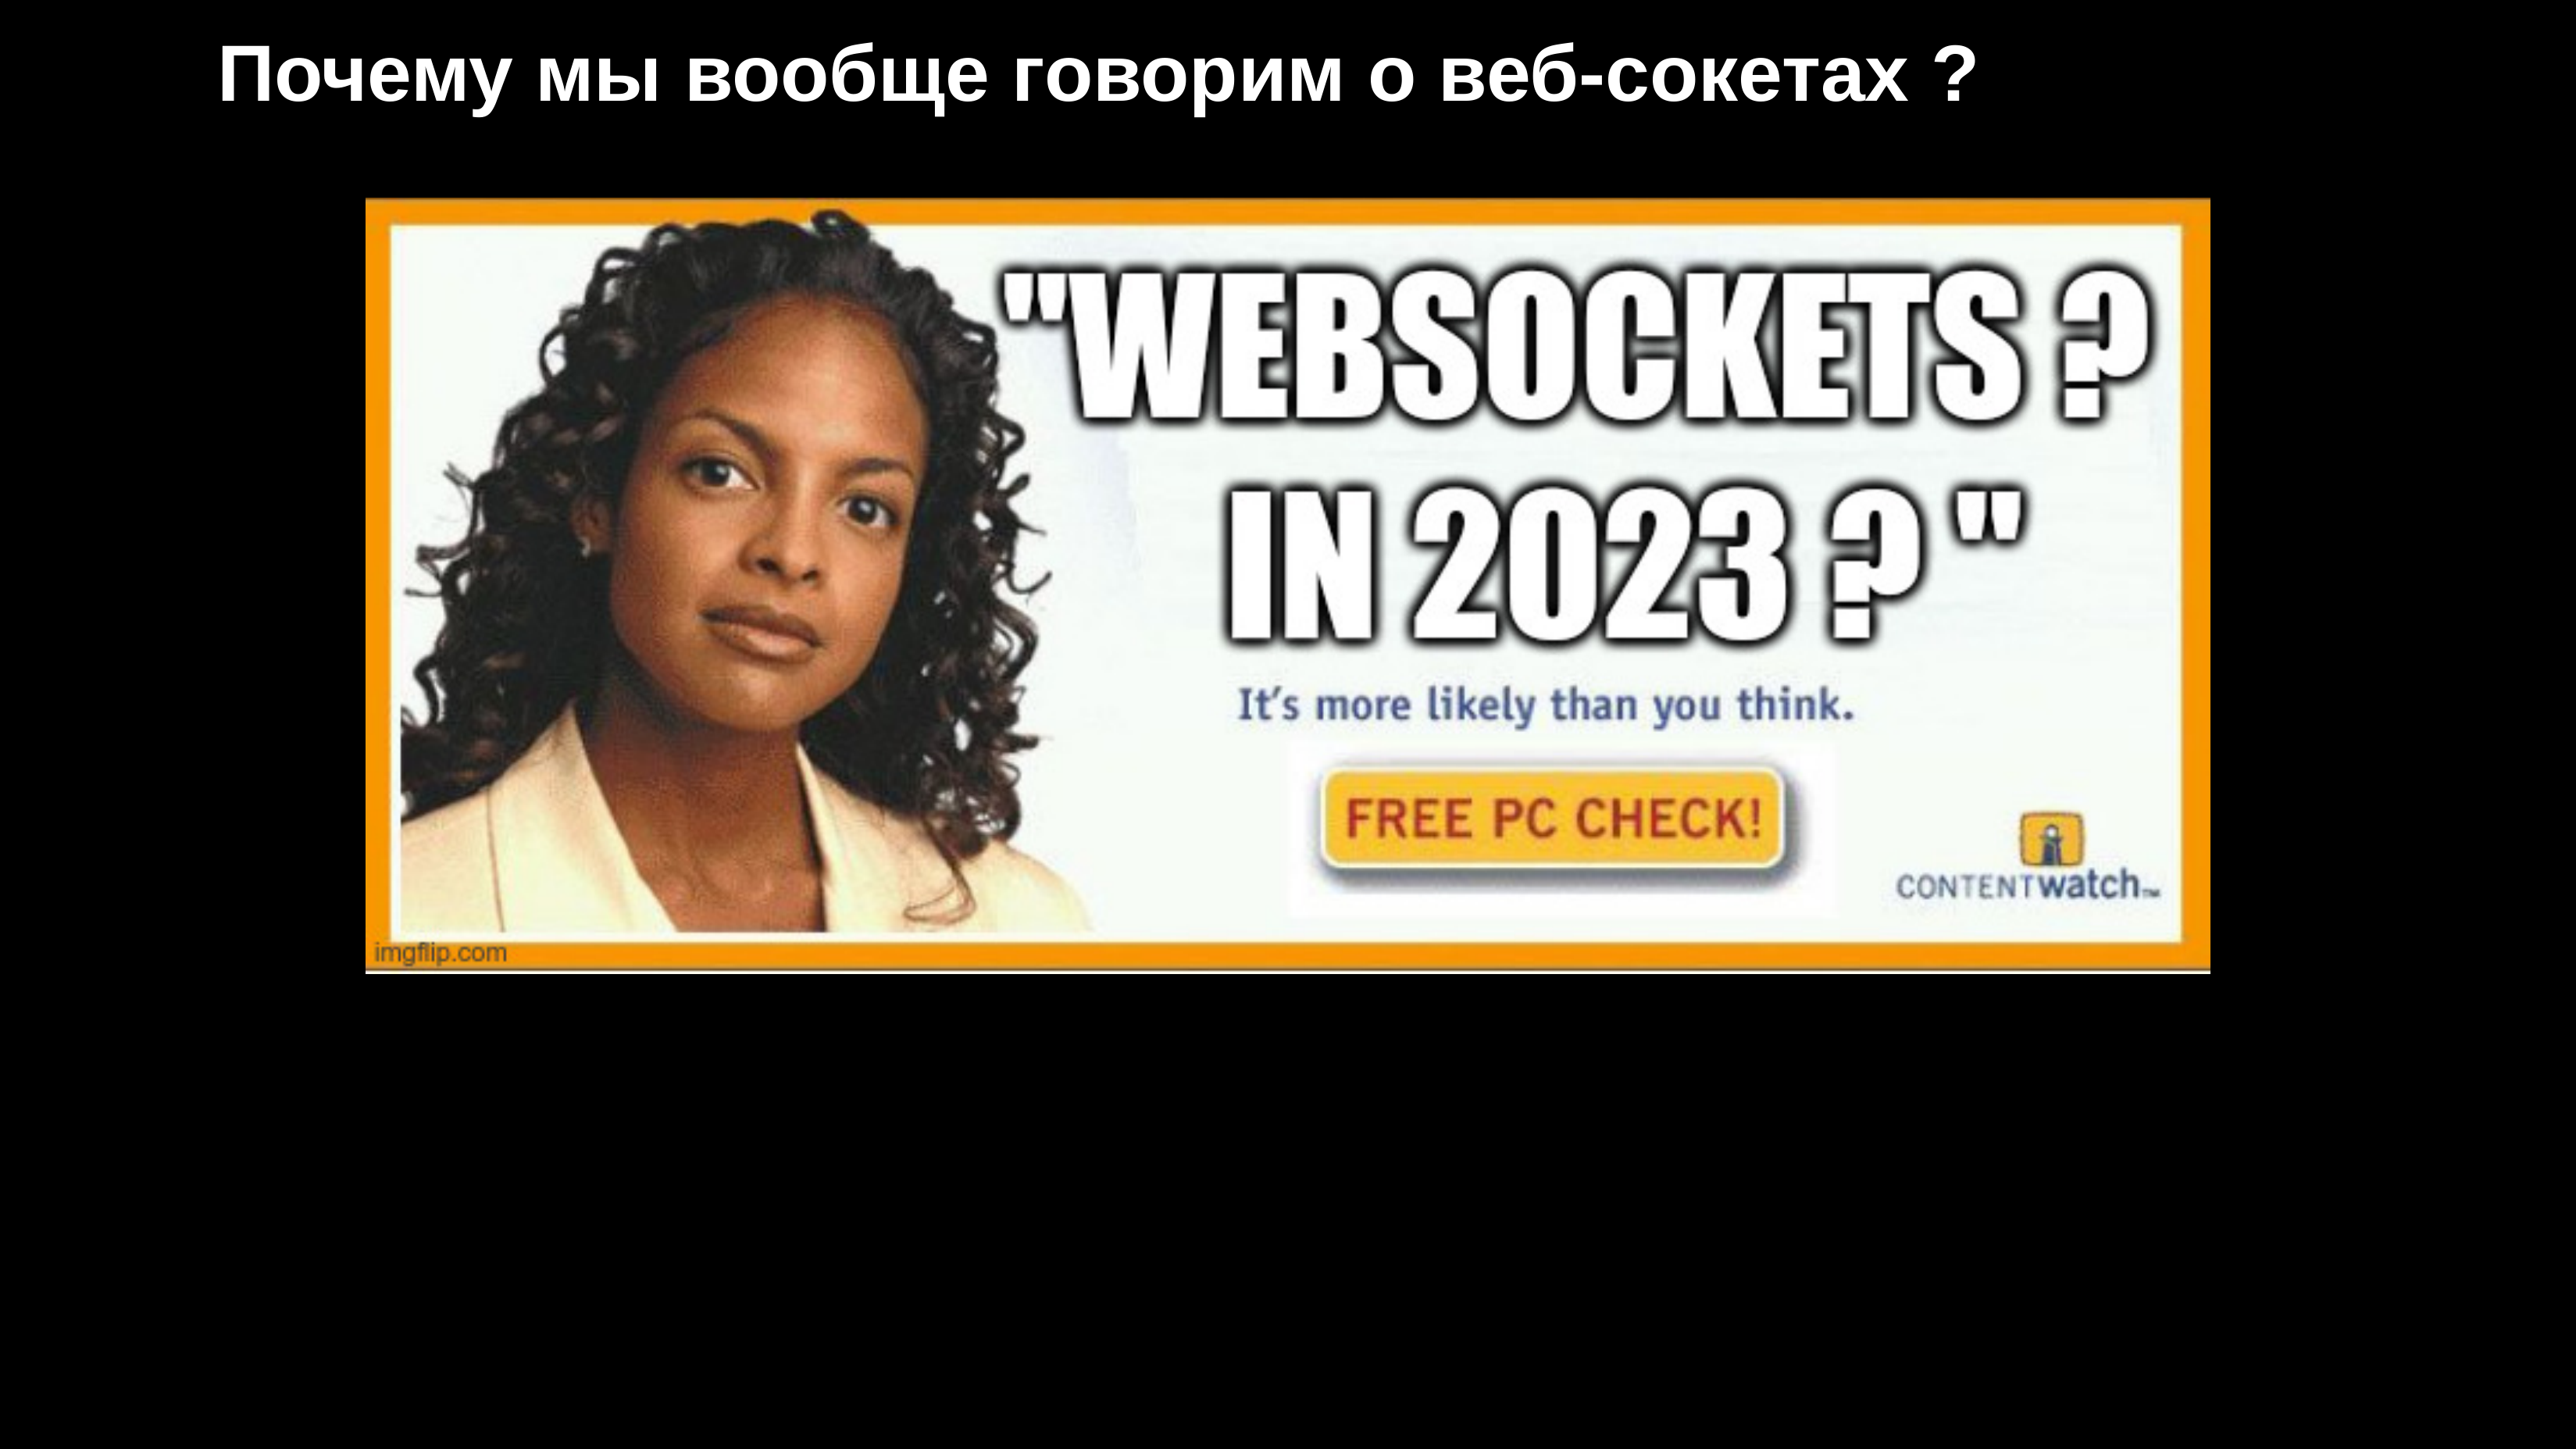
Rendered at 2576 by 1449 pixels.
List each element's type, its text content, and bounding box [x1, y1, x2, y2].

picture [366, 198, 2210, 974]
title Почему мы вообще говорим о веб-сокетах ? [217, 21, 2349, 120]
